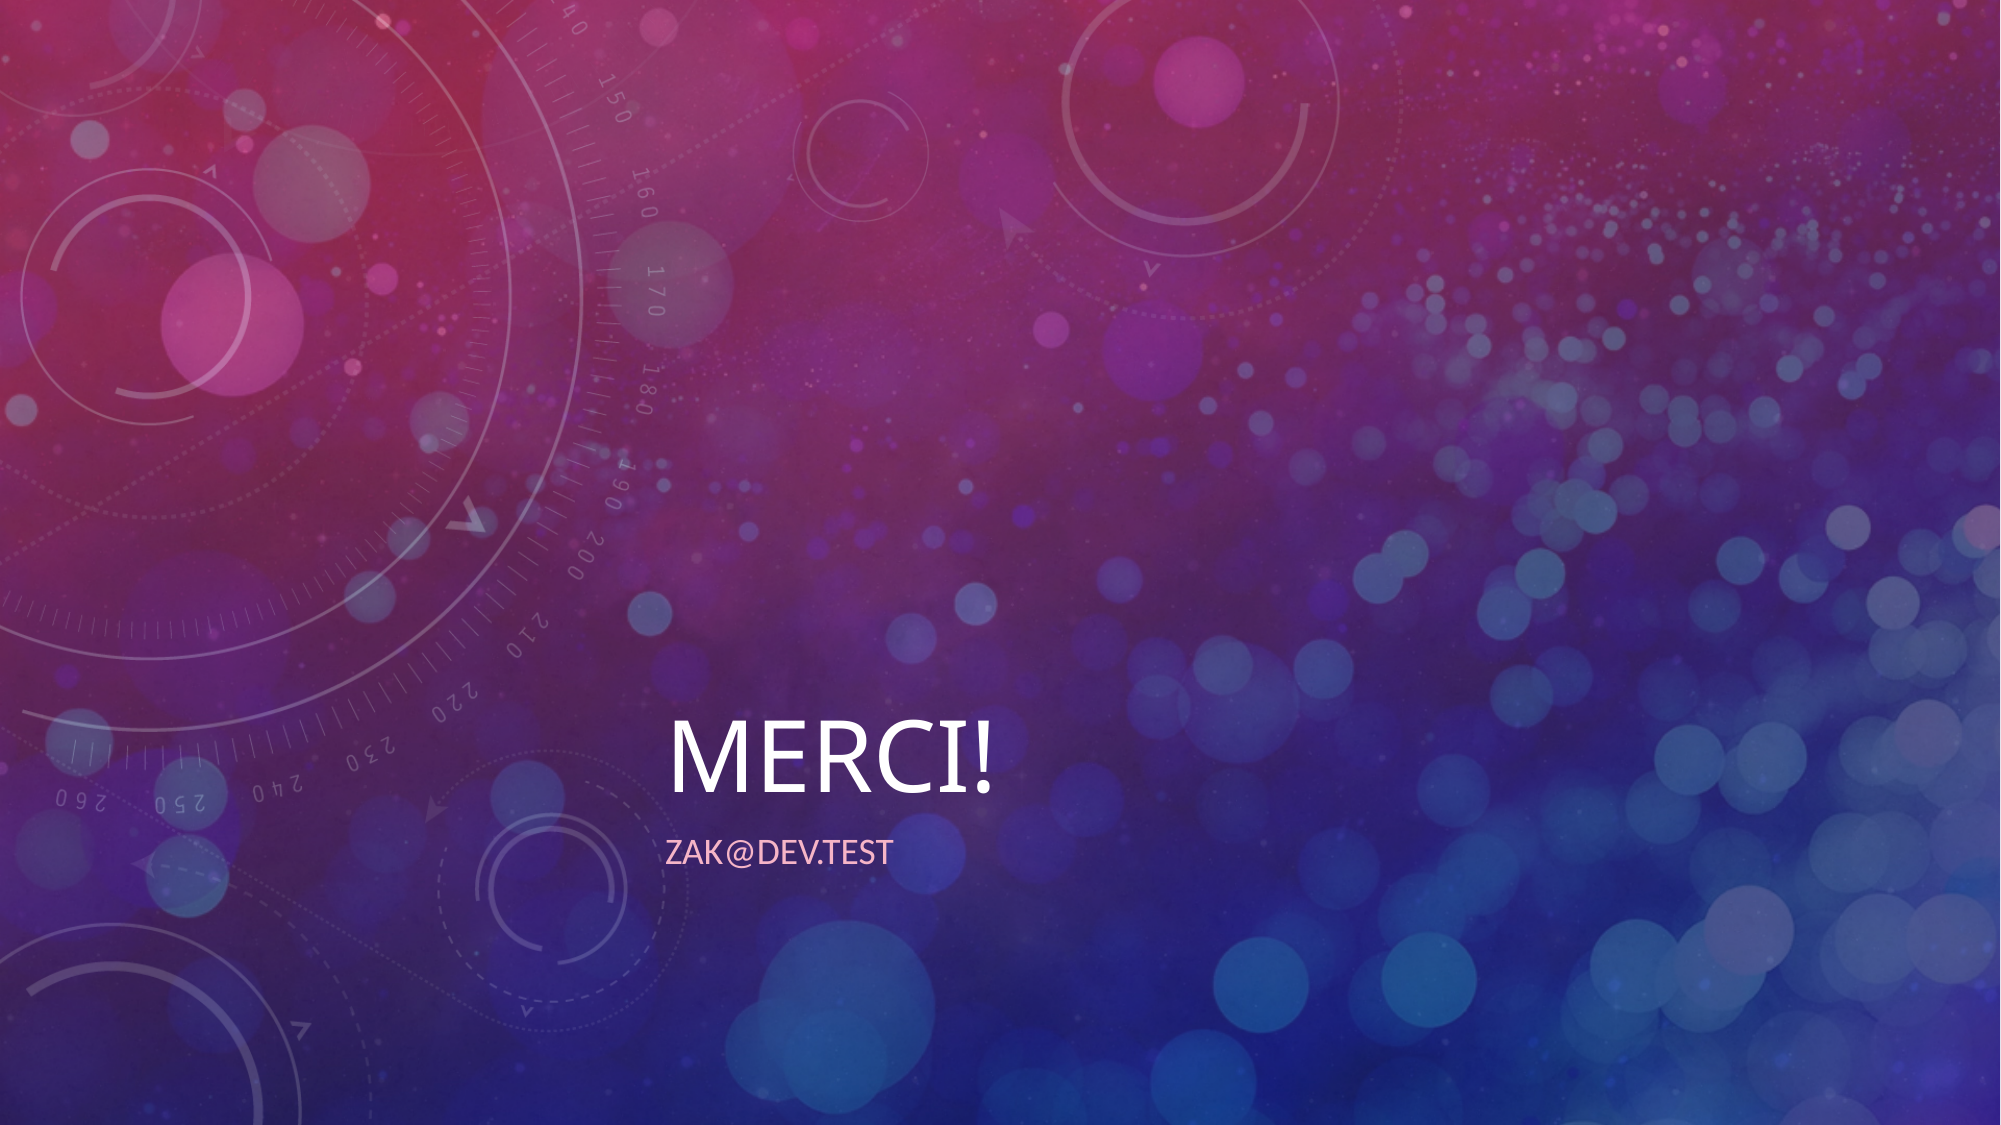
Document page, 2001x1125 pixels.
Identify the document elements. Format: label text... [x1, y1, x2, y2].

picture [0, 0, 2000, 1125]
title Merci! [650, 422, 1831, 819]
subtitle zak@dev.test [650, 819, 1831, 1051]
